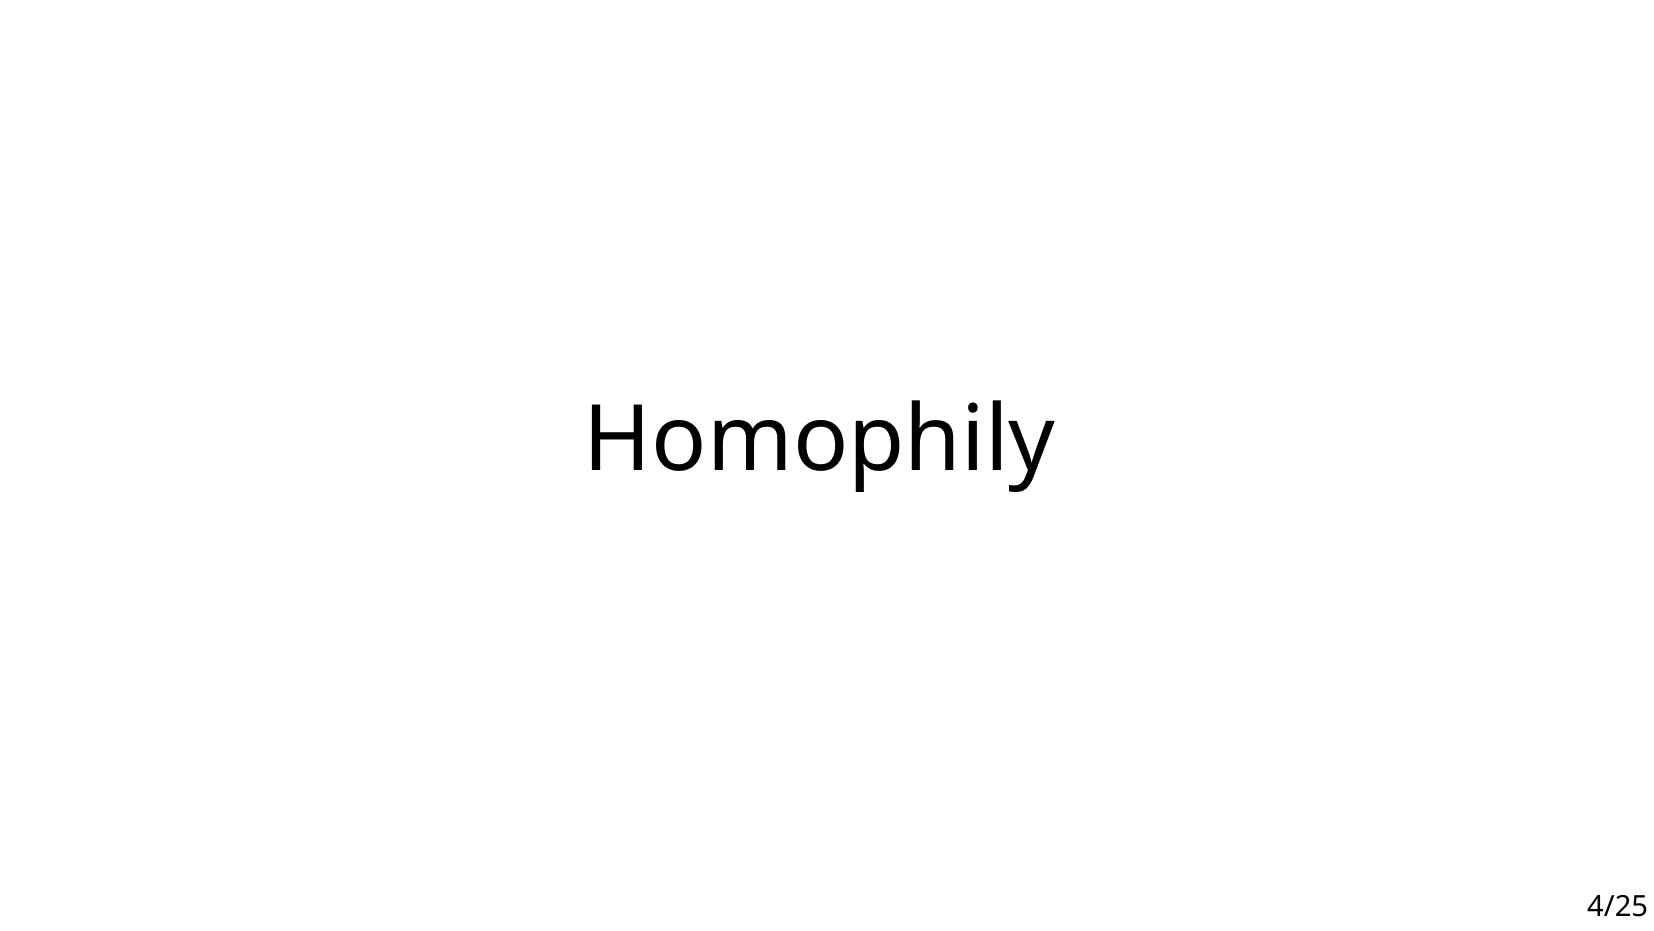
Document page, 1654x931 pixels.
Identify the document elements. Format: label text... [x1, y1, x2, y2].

title Homophily [75, 356, 1565, 513]
